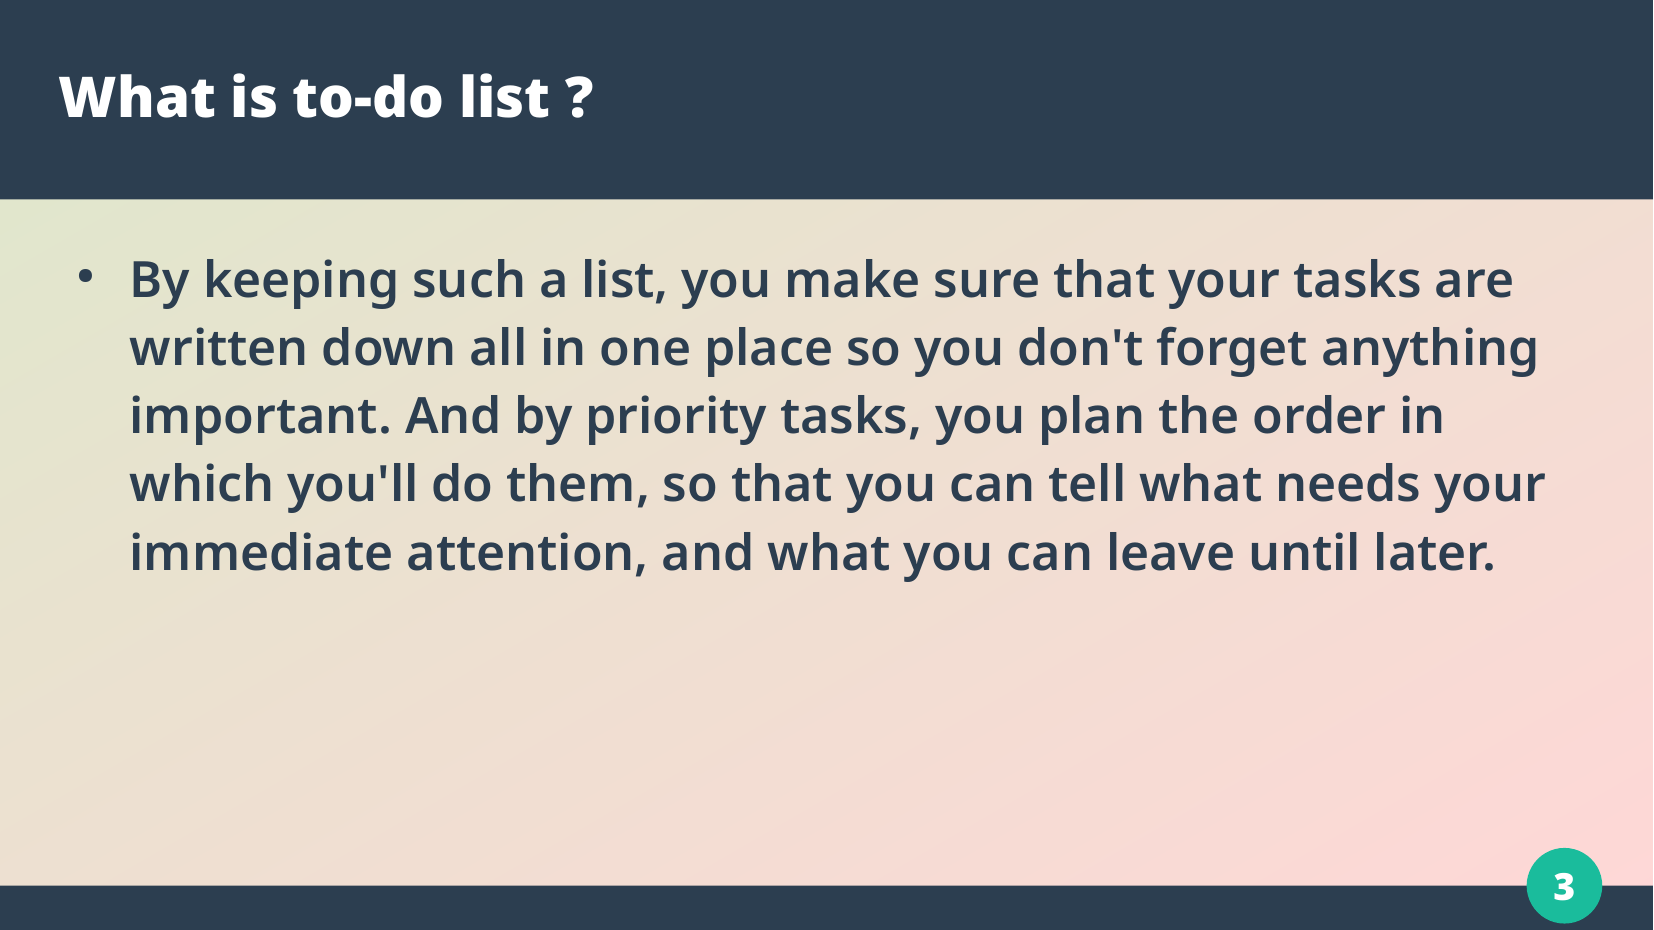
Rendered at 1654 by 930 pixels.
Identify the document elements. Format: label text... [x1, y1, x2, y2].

title What is to-do list ? [58, 36, 1594, 156]
list By keeping such a list, you make sure that your tasks are written down all in one place so you don't forget anything important. And by priority tasks, you plan the order in which you'll do them, so that you can tell what needs your immediate attention, and what you can leave until later. [58, 243, 1594, 864]
